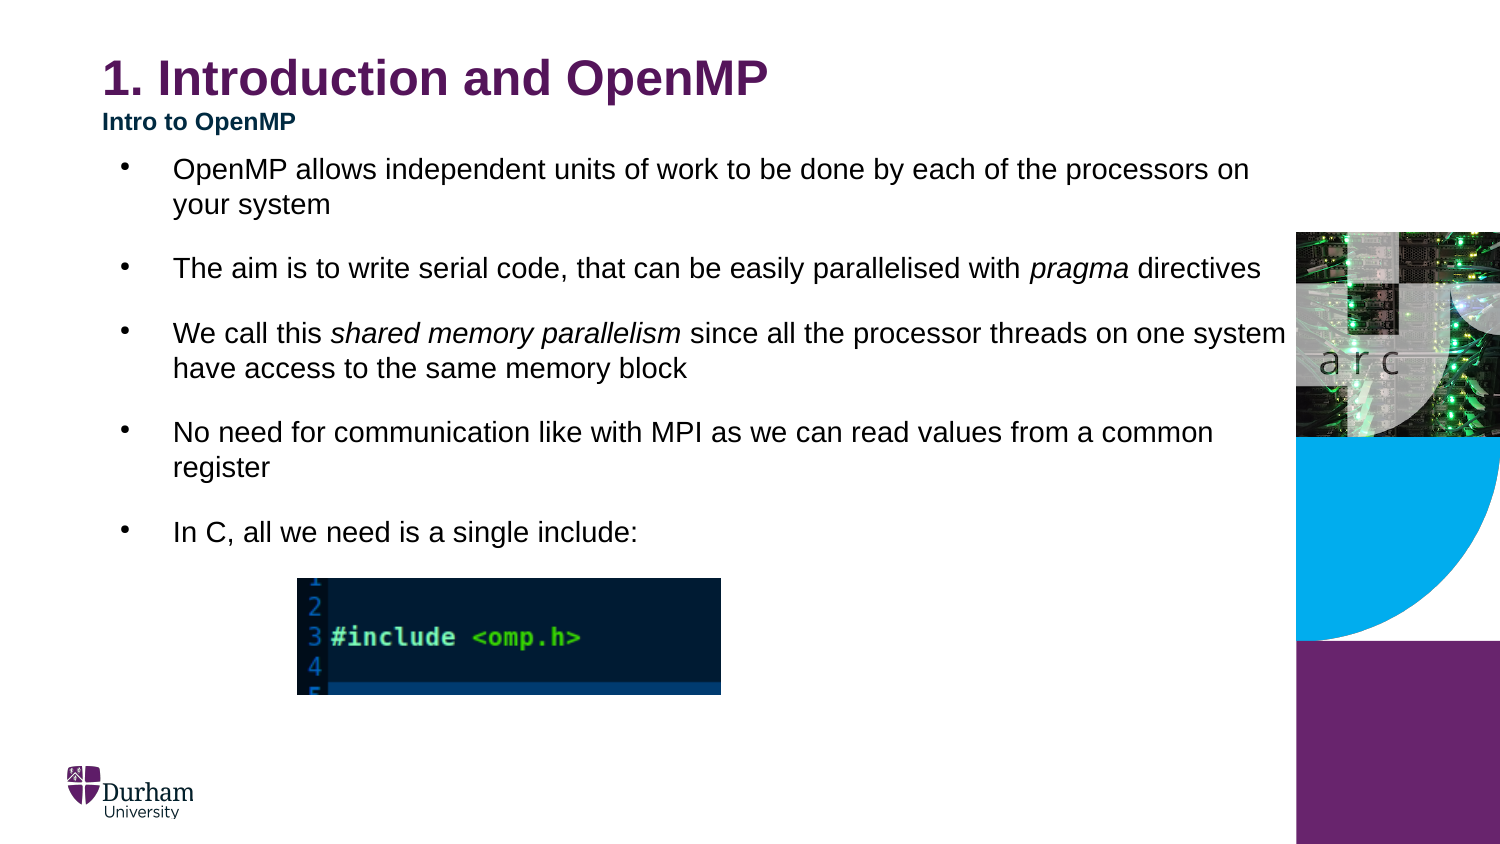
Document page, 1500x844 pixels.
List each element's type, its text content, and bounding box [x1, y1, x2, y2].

picture [1296, 232, 1500, 436]
picture [67, 766, 193, 819]
title 1. Introduction and OpenMP Intro to OpenMP [101, 45, 1399, 187]
picture [297, 578, 721, 695]
list OpenMP allows independent units of work to be done by each of the processors on your system The aim is to write serial code, that can be easily parallelised with pragma directives We call this shared memory parallelism since all the processor threads on one system have access to the same memory block No need for communication like with MPI as we can read values from a common register In C, all we need is a single include: [101, 150, 1297, 488]
picture [1332, 467, 1500, 640]
text_box [1296, 640, 1500, 844]
